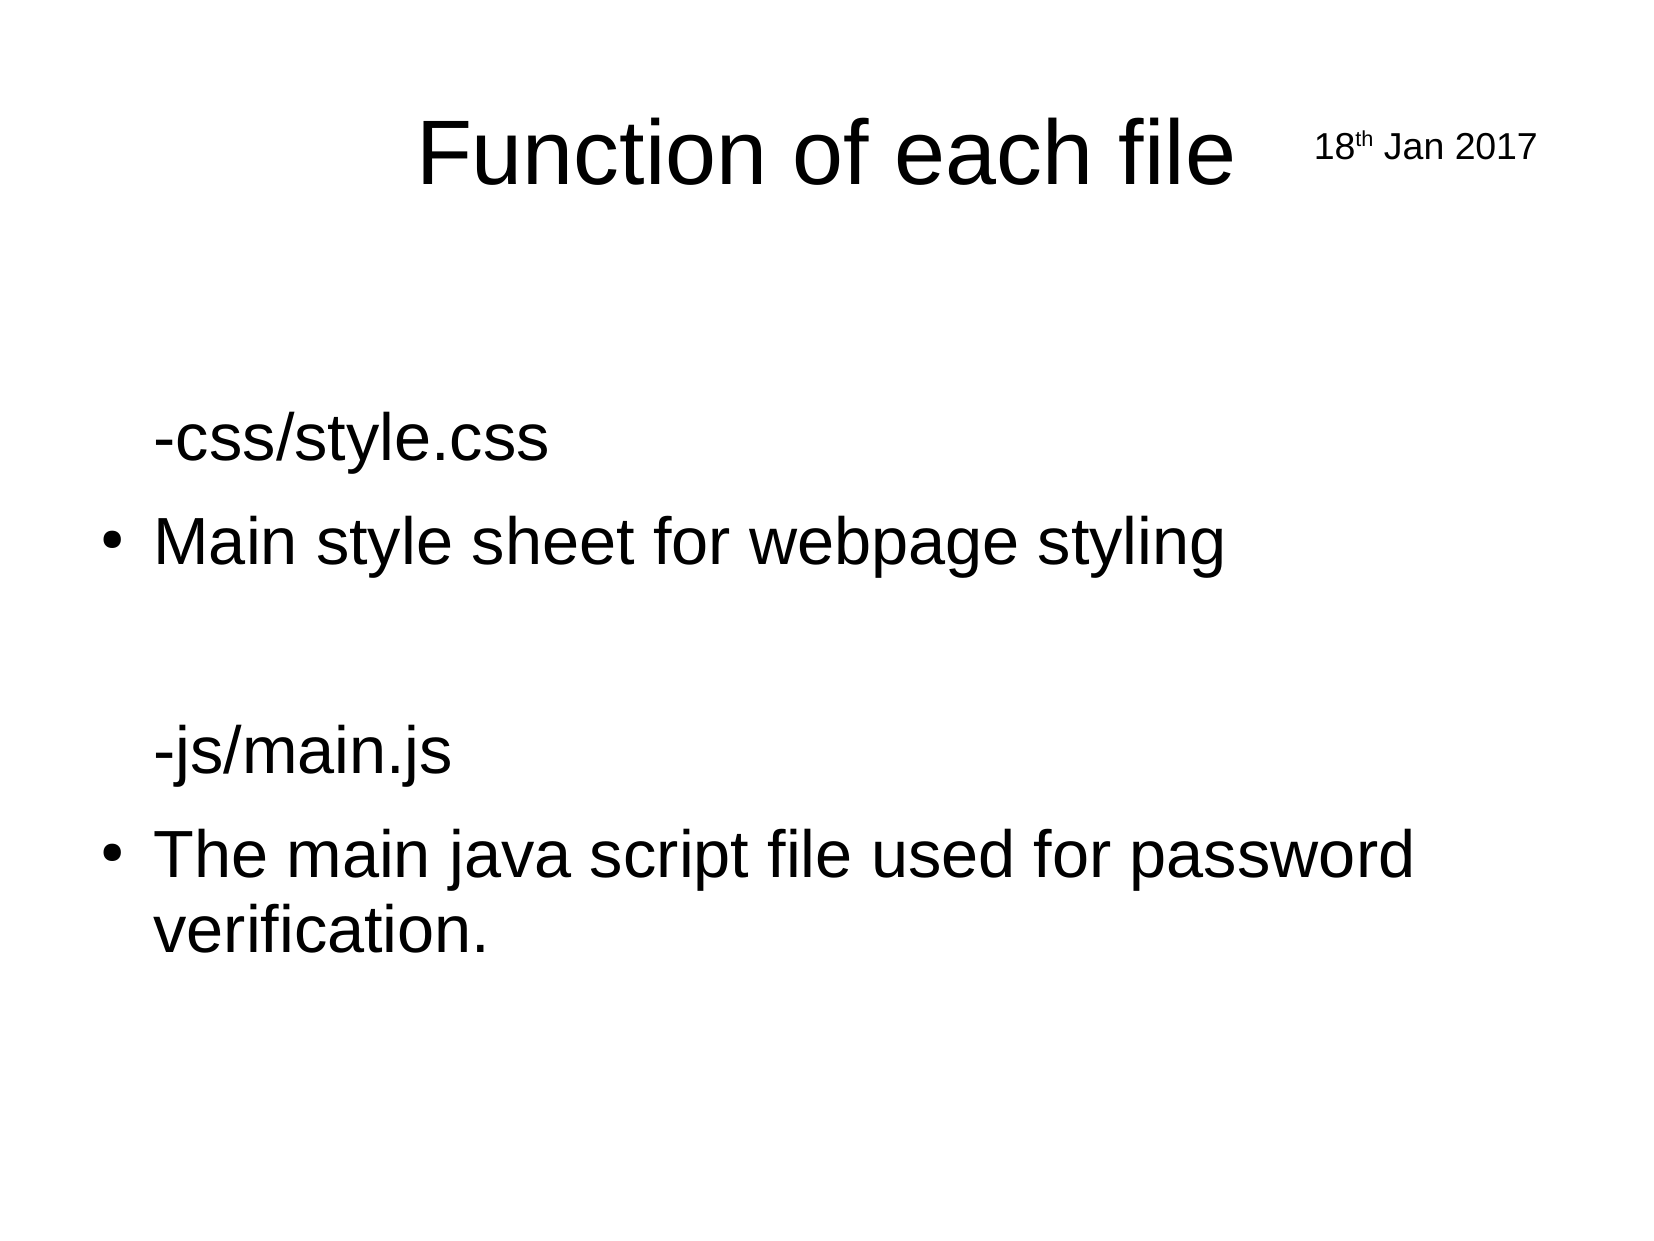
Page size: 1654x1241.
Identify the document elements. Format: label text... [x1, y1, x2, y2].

list -css/style.css Main style sheet for webpage styling -js/main.js The main java script file used for password verification. [82, 290, 1571, 1182]
text_box 18th Jan 2017 [1299, 118, 1595, 219]
title Function of each file [82, 49, 1571, 257]
